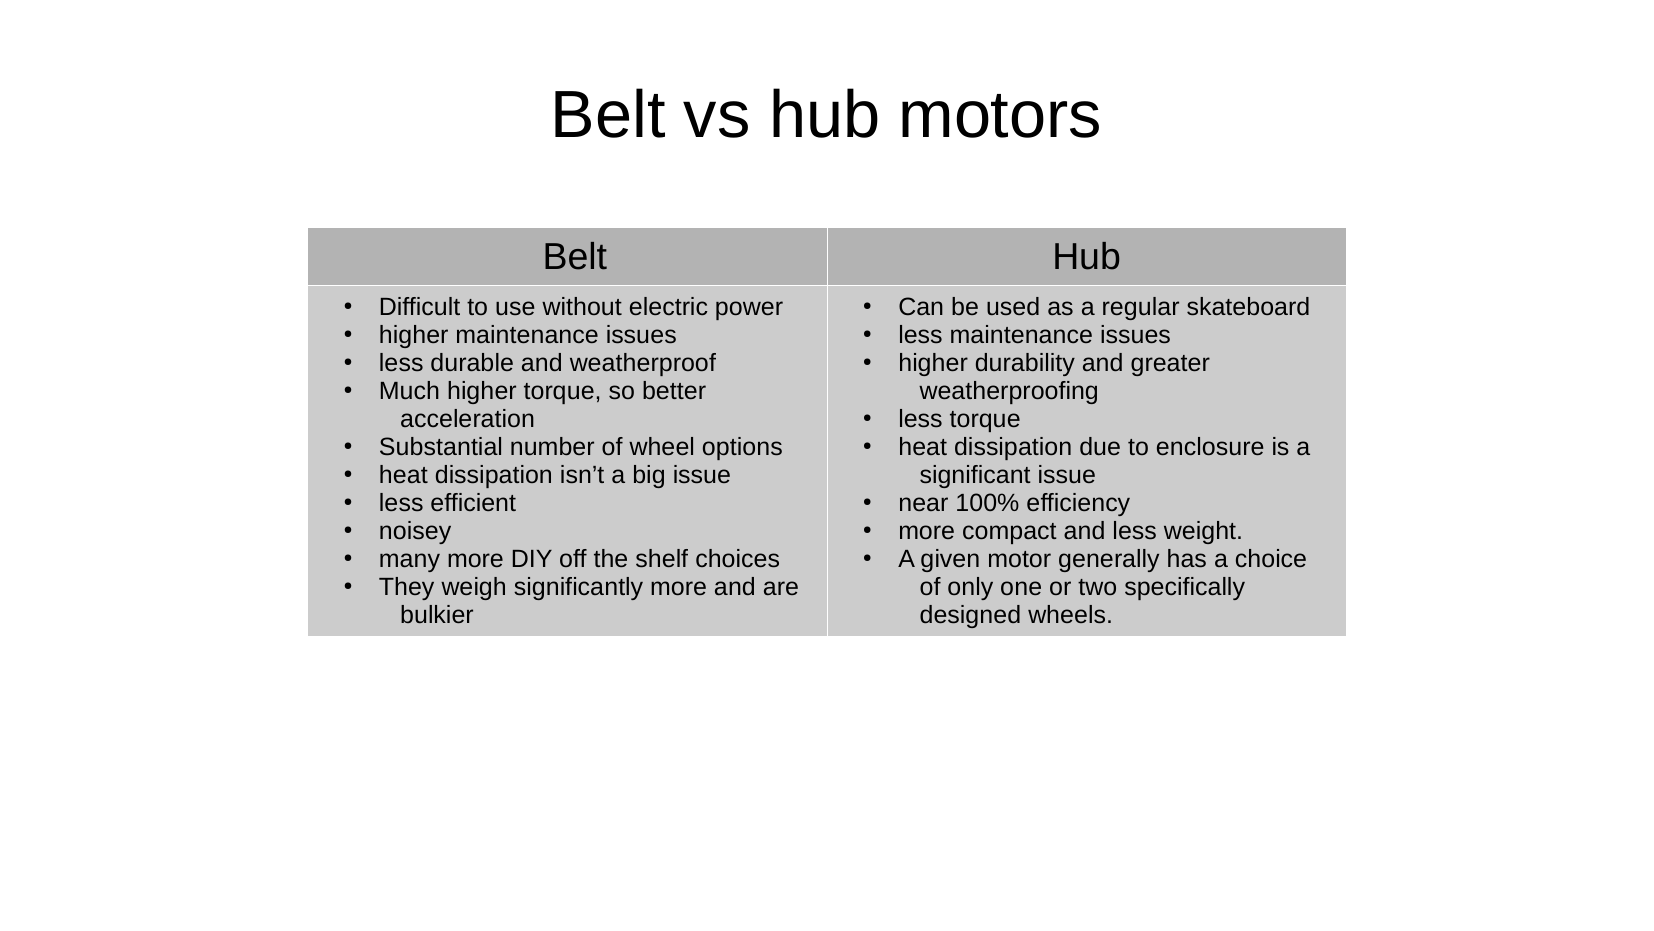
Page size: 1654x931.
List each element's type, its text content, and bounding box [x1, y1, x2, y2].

table_cell Can be used as a regular skateboard less maintenance issues higher durability and greater weatherproofing less torque heat dissipation due to enclosure is a significant issue near 100% efficiency more compact and less weight. A given motor generally has a choice of only one or two specifically designed wheels. [828, 286, 1346, 636]
title Belt vs hub motors [82, 37, 1571, 193]
table_header Belt [308, 228, 827, 285]
table_cell Difficult to use without electric power higher maintenance issues less durable and weatherproof Much higher torque, so better acceleration Substantial number of wheel options heat dissipation isn’t a big issue less efficient noisey many more DIY off the shelf choices They weigh significantly more and are bulkier [308, 286, 827, 636]
table_header Hub [828, 228, 1346, 285]
